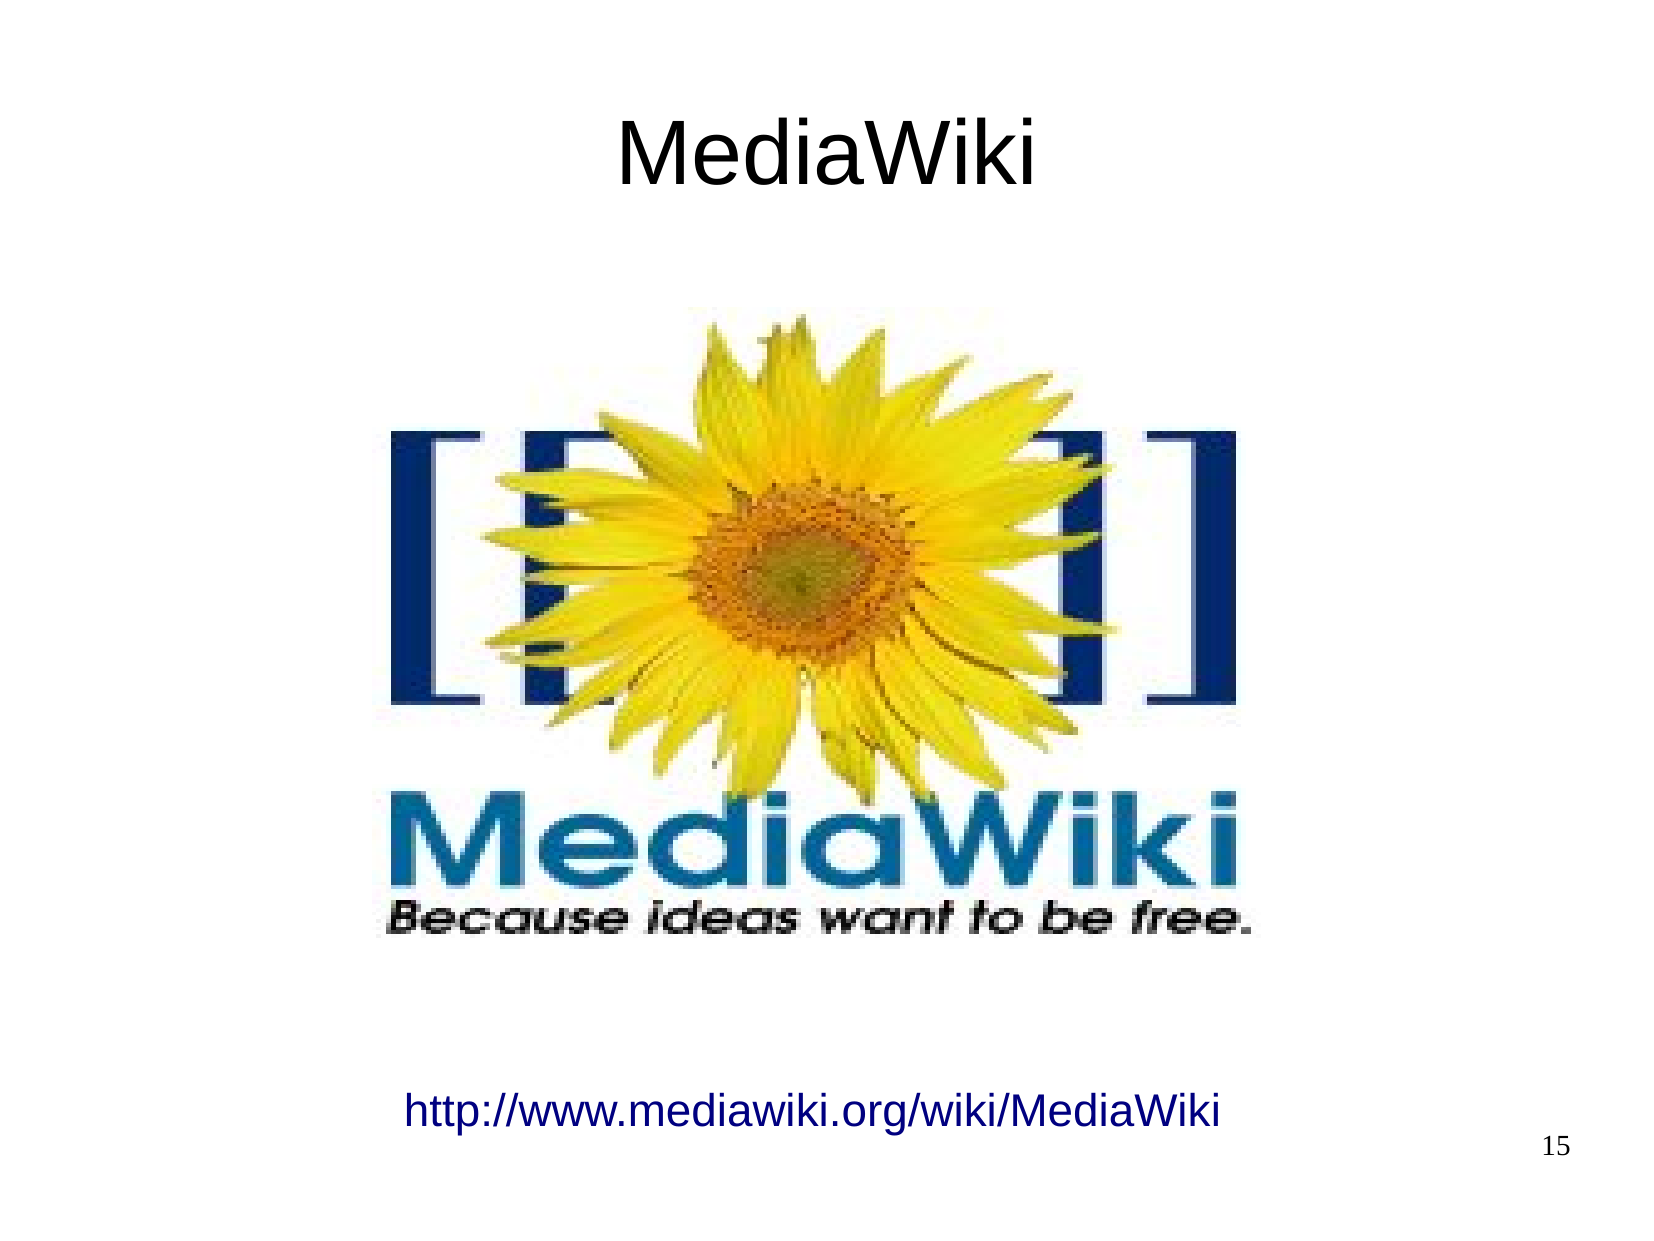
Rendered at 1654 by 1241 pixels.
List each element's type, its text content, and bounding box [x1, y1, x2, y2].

picture [372, 307, 1261, 946]
title MediaWiki [82, 56, 1571, 250]
text_box http://www.mediawiki.org/wiki/MediaWiki [31, 1077, 1607, 1144]
